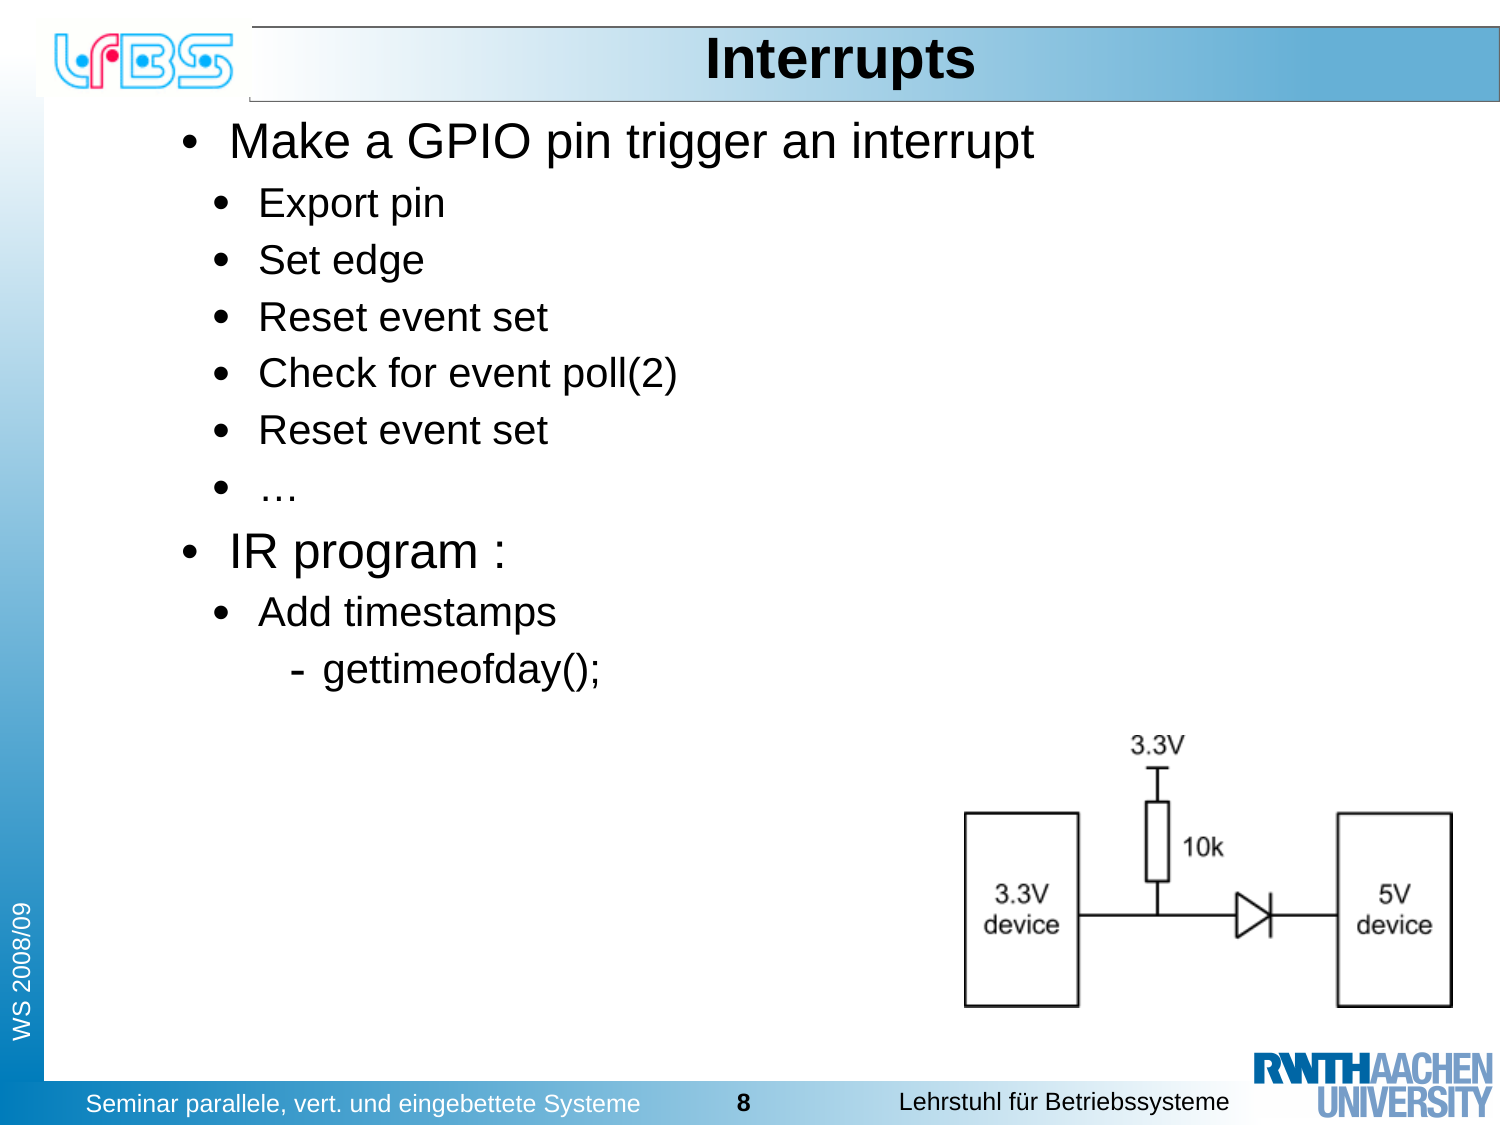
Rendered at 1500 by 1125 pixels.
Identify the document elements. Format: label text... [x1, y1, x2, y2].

picture [964, 735, 1453, 1008]
picture [1254, 1052, 1493, 1118]
title Interrupts [238, 0, 1444, 113]
list Make a GPIO pin trigger an interrupt Export pin Set edge Reset event set Check for event poll(2) Reset event set … IR program : Add timestamps gettimeofday(); [133, 113, 1459, 1071]
picture [36, 18, 238, 97]
